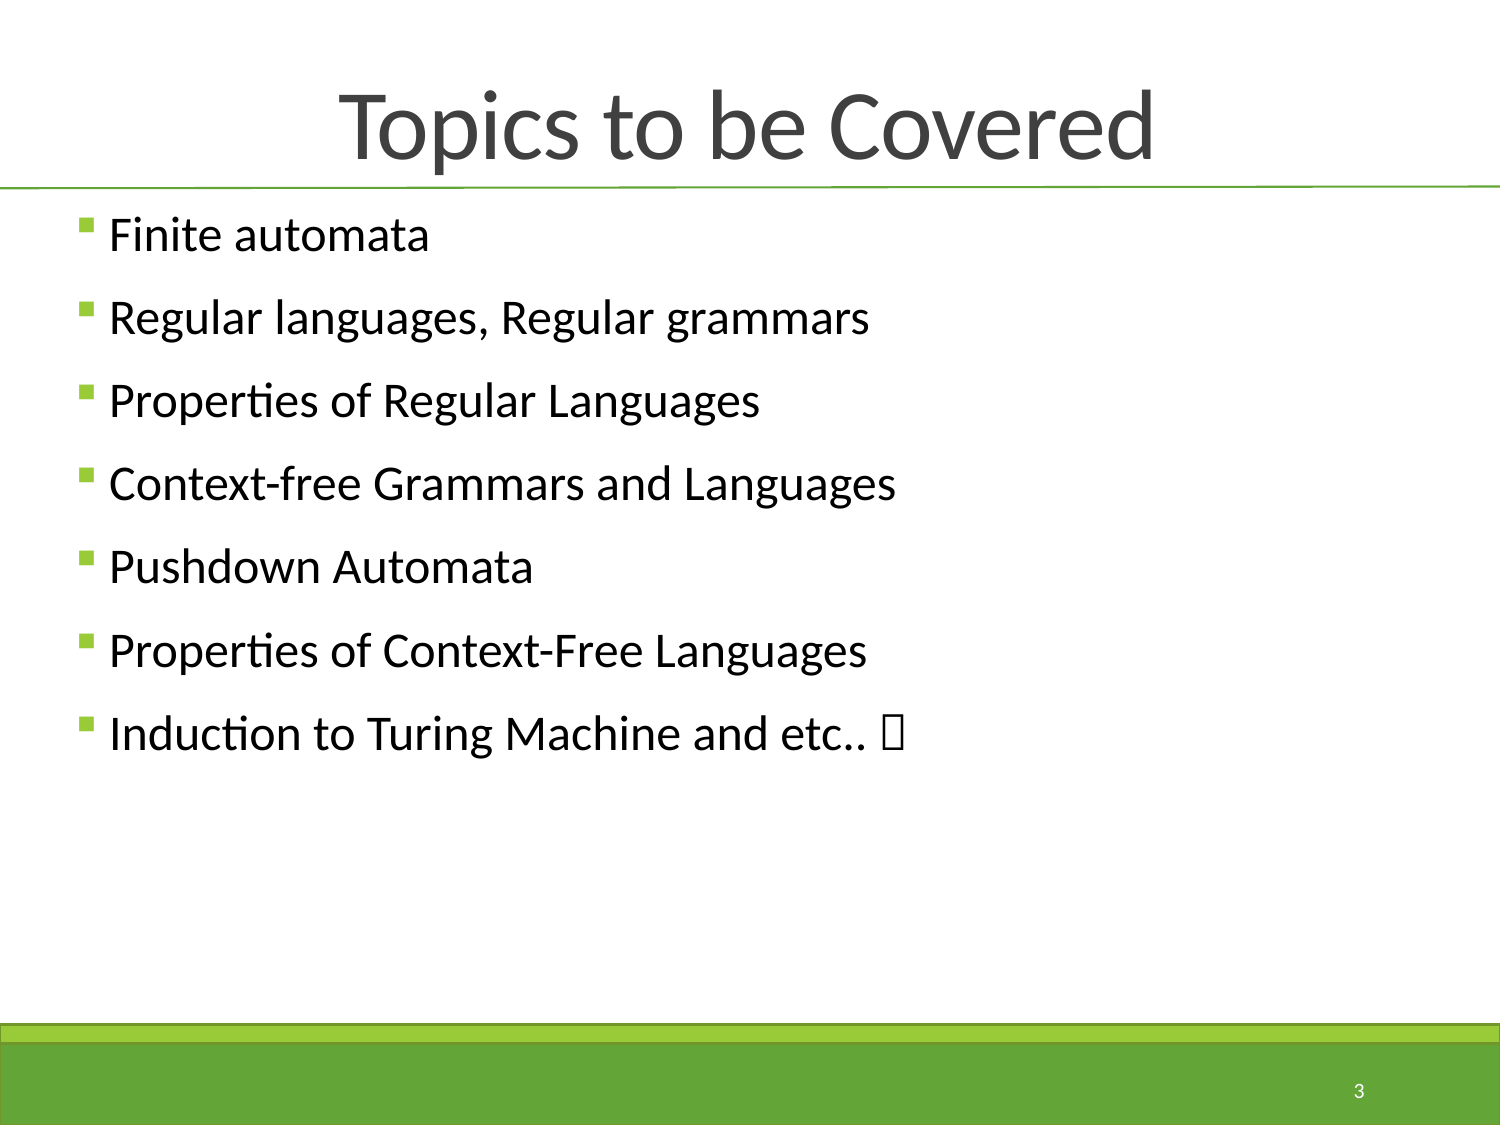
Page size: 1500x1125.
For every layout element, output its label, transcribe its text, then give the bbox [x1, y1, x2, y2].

list Finite automata Regular languages, Regular grammars Properties of Regular Languages Context-free Grammars and Languages Pushdown Automata Properties of Context-Free Languages Induction to Turing Machine and etc..  [75, 200, 1425, 1000]
title Topics to be Covered [72, 37, 1423, 188]
